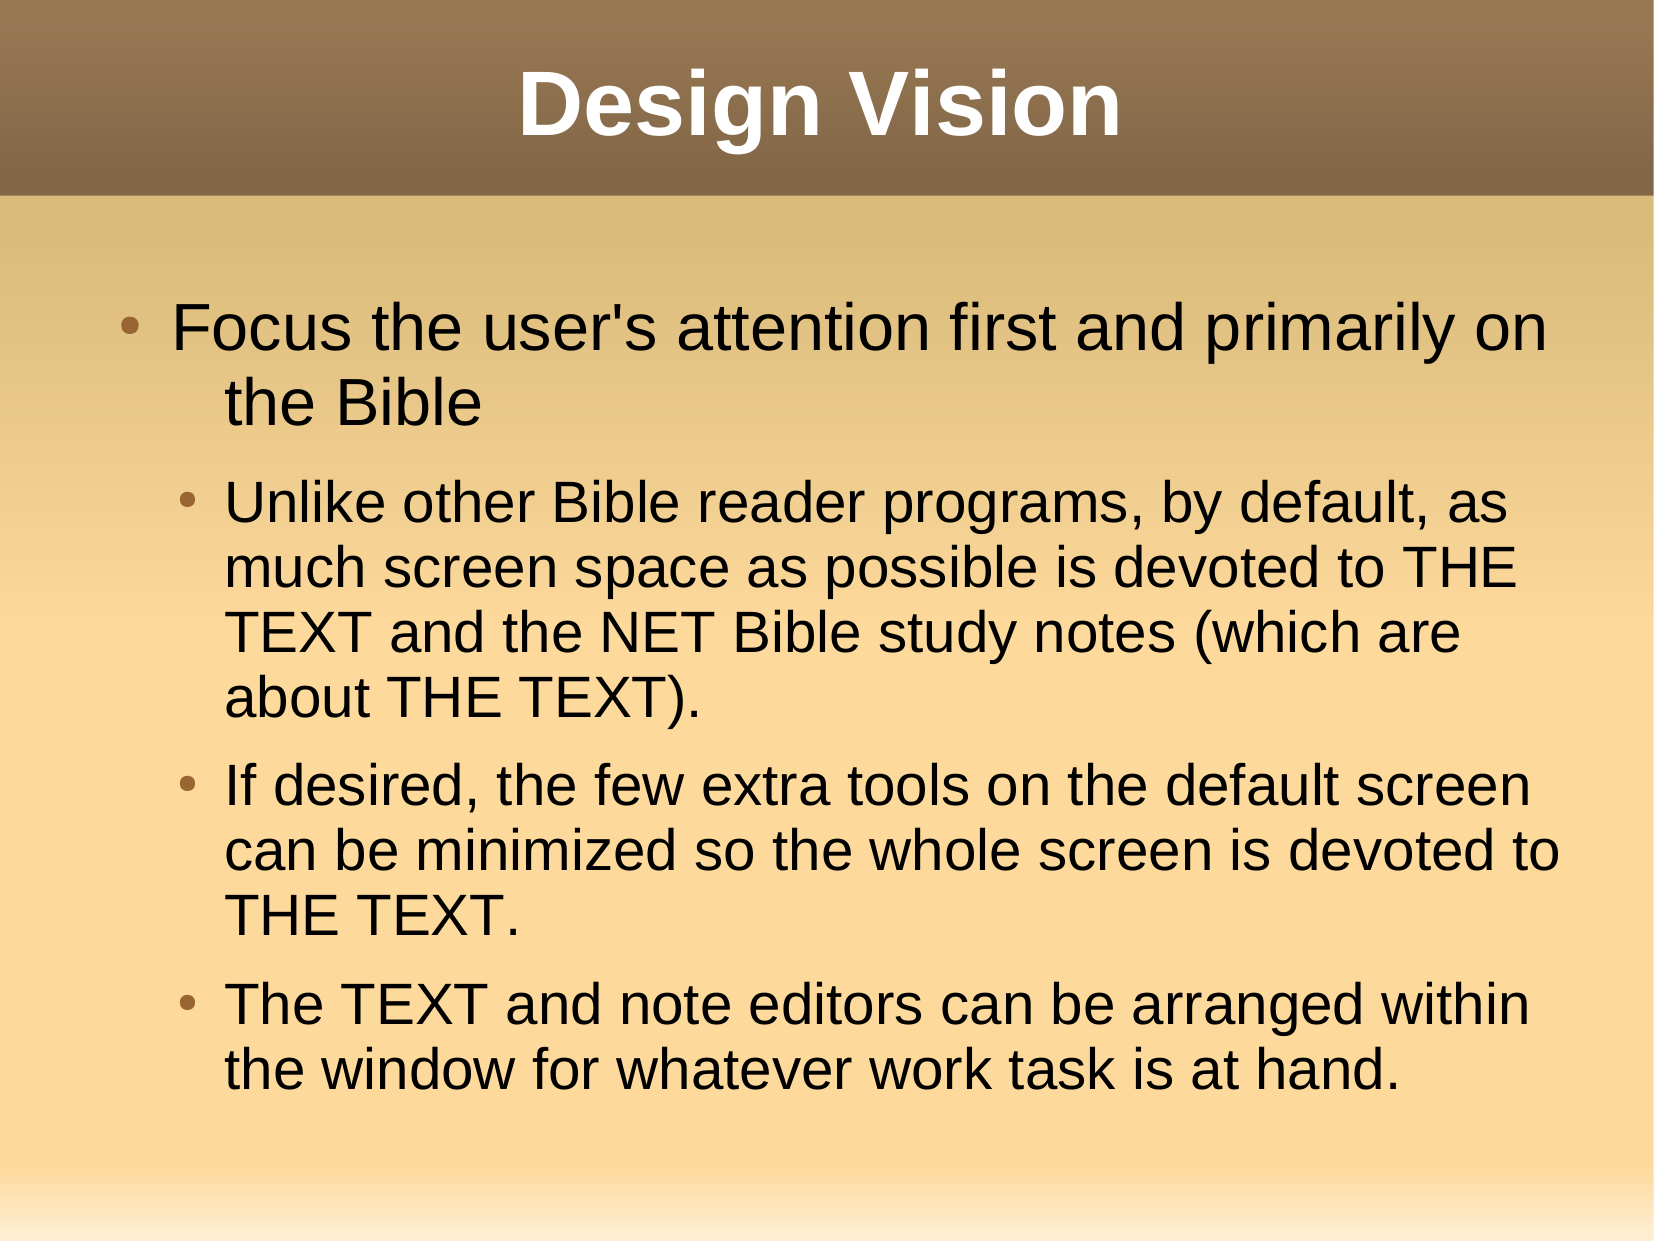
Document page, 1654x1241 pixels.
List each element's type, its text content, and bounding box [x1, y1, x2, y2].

list Focus the user's attention first and primarily on the Bible Unlike other Bible reader programs, by default, as much screen space as possible is devoted to THE TEXT and the NET Bible study notes (which are about THE TEXT). If desired, the few extra tools on the default screen can be minimized so the whole screen is devoted to THE TEXT. The TEXT and note editors can be arranged within the window for whatever work task is at hand. [82, 290, 1571, 1109]
title Design Vision [76, 0, 1565, 208]
picture [0, 0, 1654, 1241]
